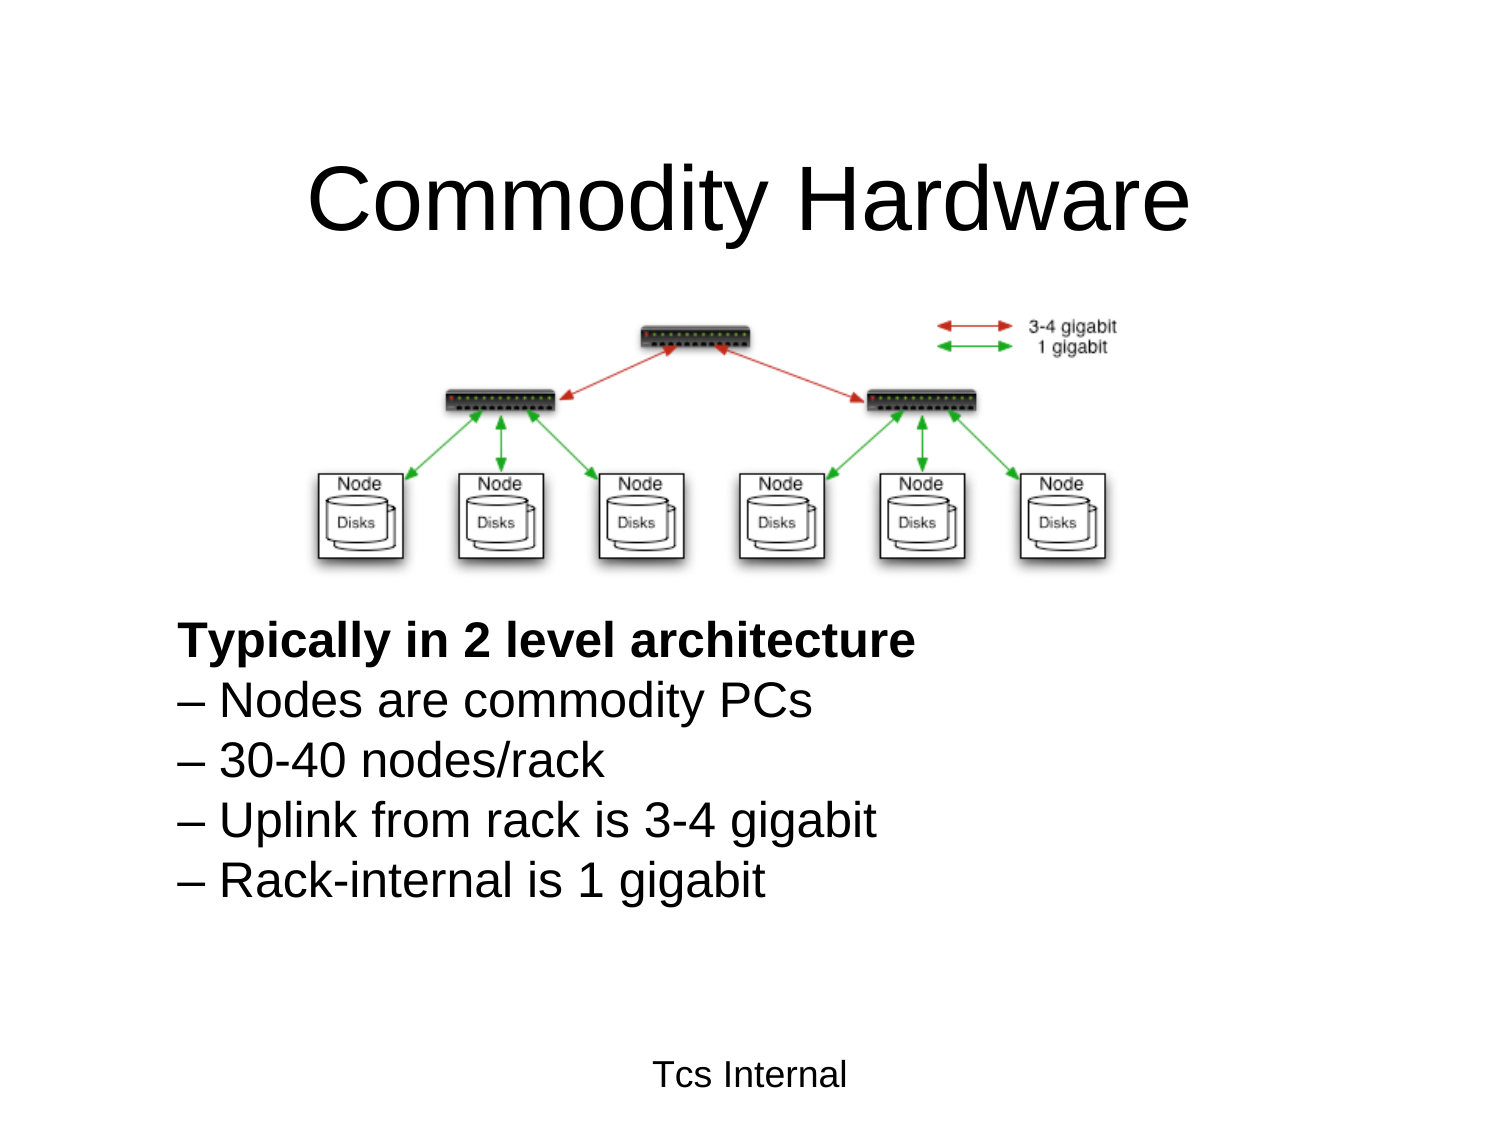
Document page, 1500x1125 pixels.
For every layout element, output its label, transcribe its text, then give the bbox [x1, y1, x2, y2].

text_box [287, 299, 1142, 595]
text_box Typically in 2 level architecture – Nodes are commodity PCs – 30-40 nodes/rack – Uplink from rack is 3-4 gigabit – Rack-internal is 1 gigabit [162, 599, 1038, 916]
title Commodity Hardware [112, 99, 1388, 288]
